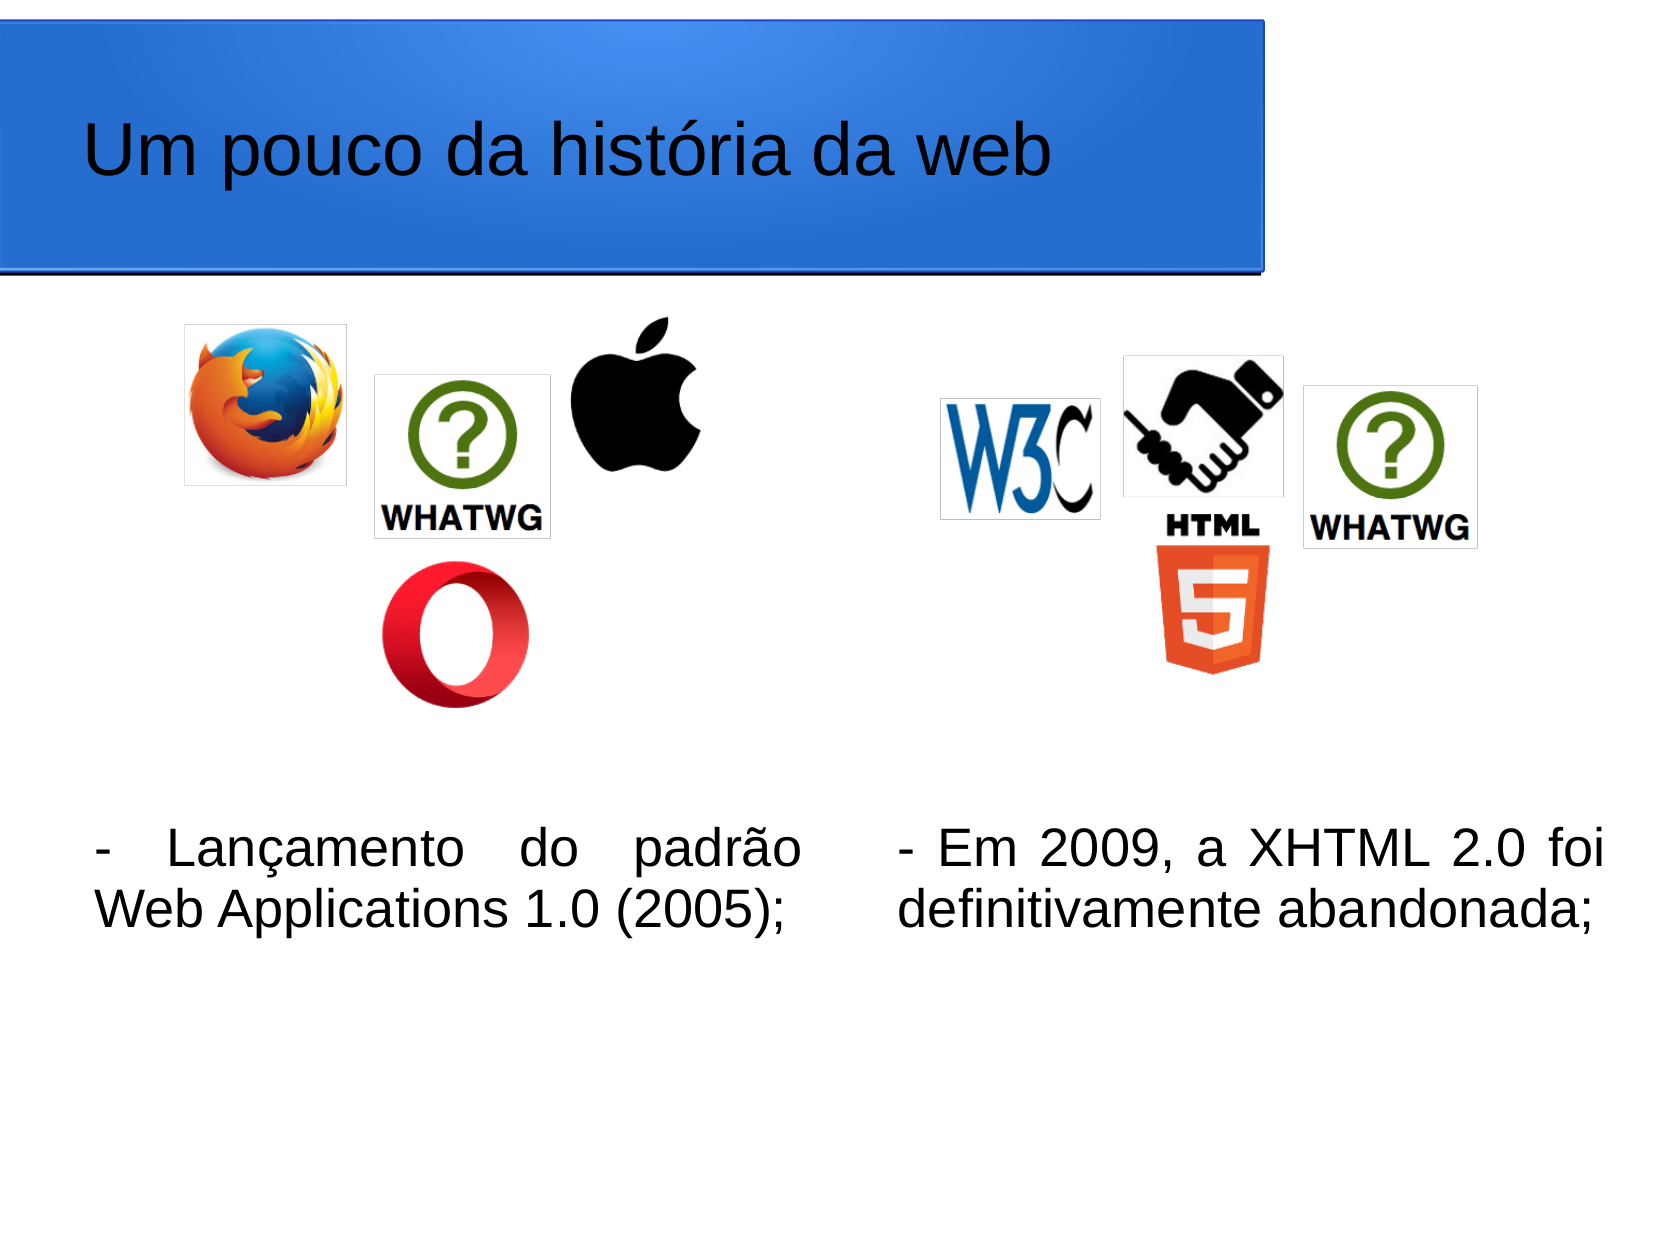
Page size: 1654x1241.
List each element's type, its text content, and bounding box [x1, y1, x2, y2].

picture [933, 342, 1487, 682]
title - Lançamento do padrão Web Applications 1.0 (2005); [94, 775, 804, 981]
title Um pouco da história da web [82, 47, 1235, 252]
title - Em 2009, a XHTML 2.0 foi definitivamente abandonada; [897, 775, 1607, 981]
picture [172, 307, 721, 722]
